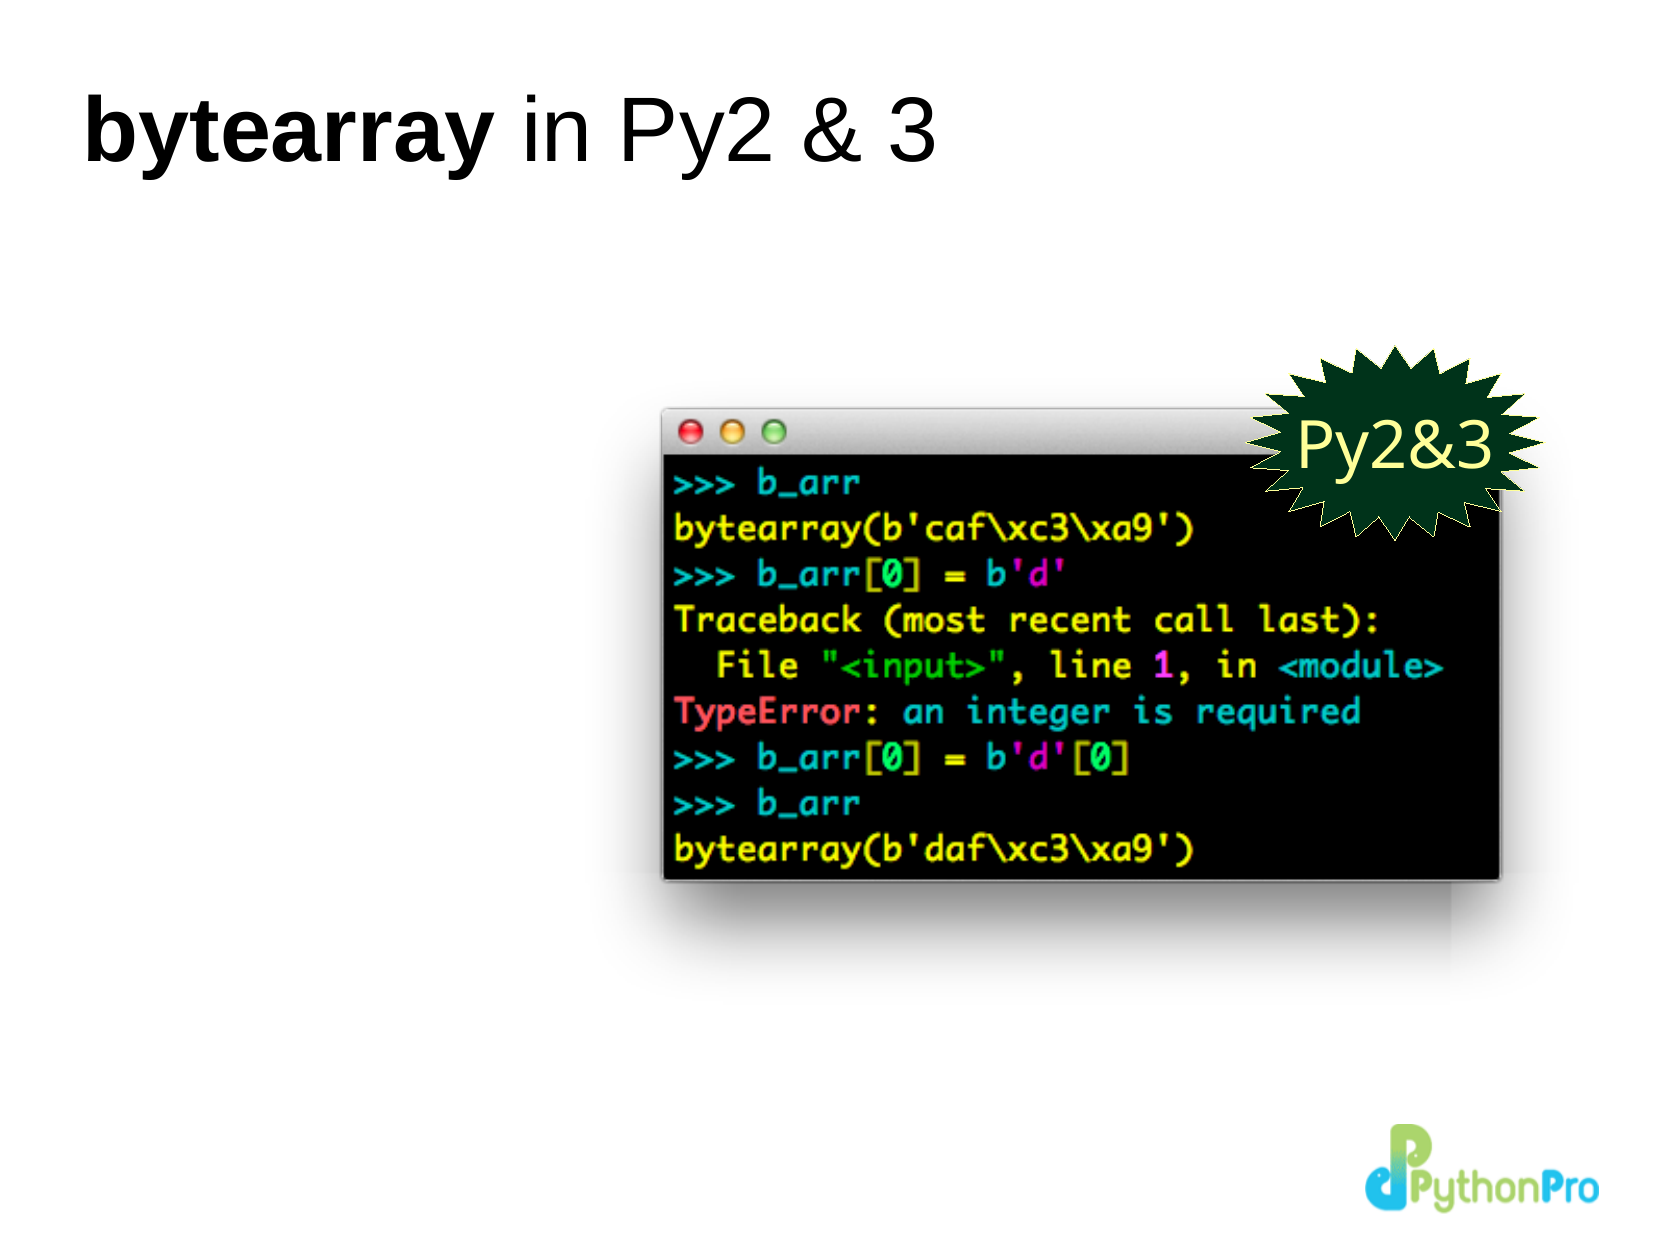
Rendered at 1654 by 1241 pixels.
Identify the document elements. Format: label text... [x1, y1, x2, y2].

picture [1312, 378, 1325, 382]
picture [1467, 378, 1481, 382]
title bytearray in Py2 & 3 [82, 49, 1571, 211]
picture [585, 378, 1579, 1006]
text_box Py2&3 [1245, 345, 1546, 541]
picture [1365, 1124, 1599, 1214]
